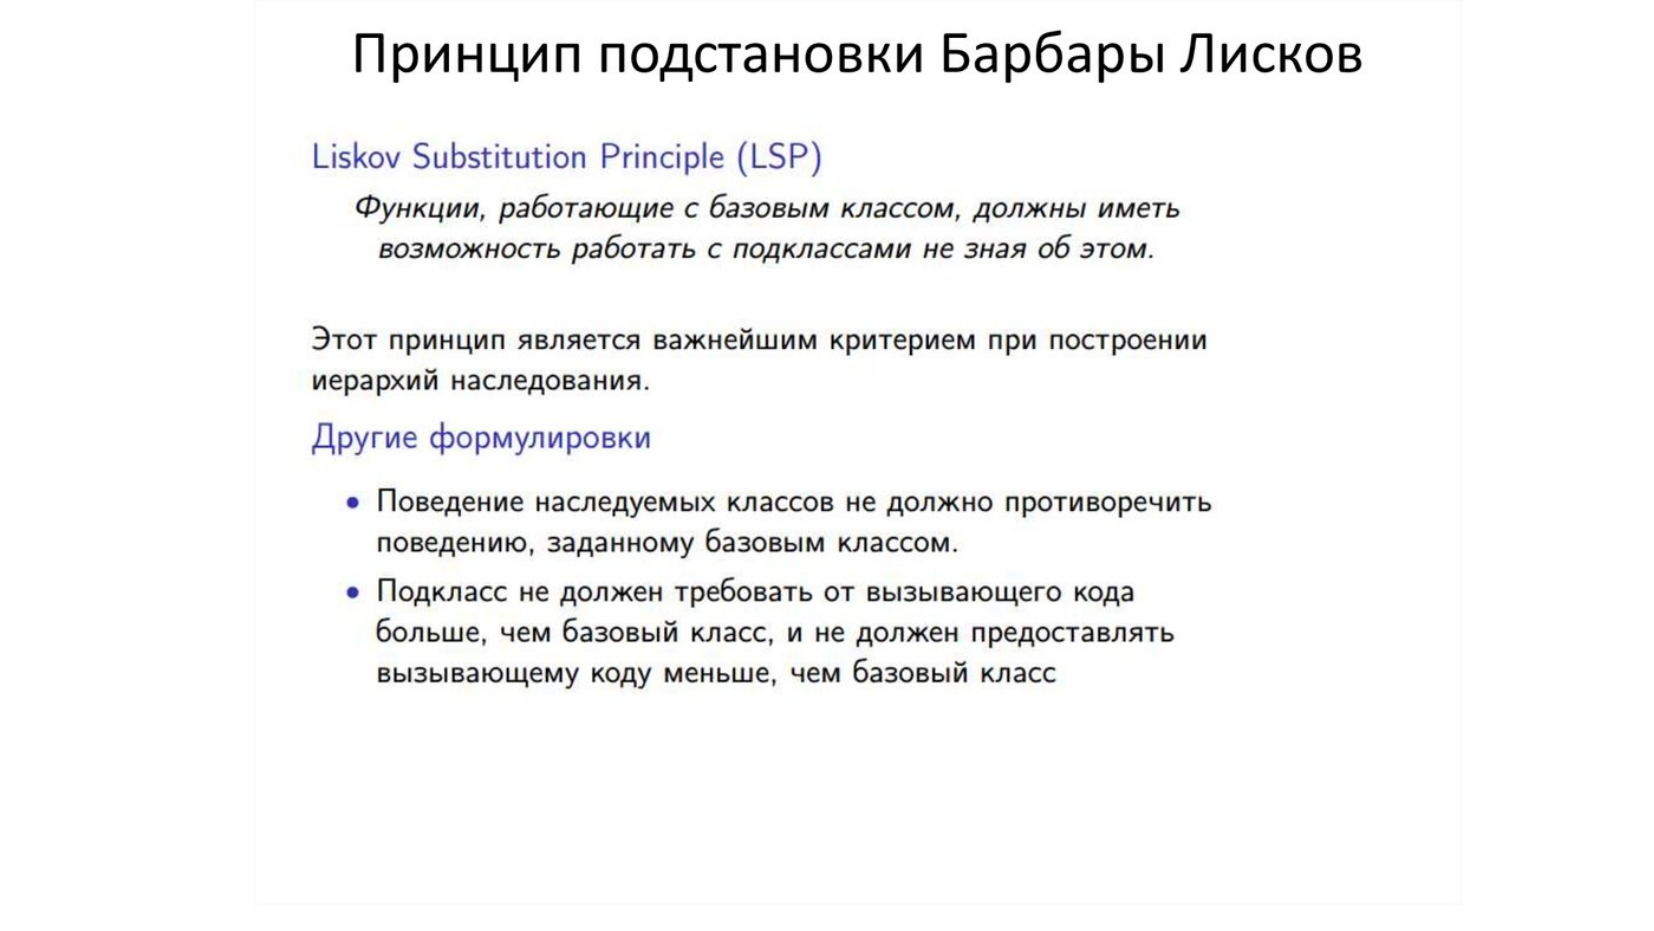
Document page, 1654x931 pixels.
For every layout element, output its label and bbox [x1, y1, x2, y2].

picture [253, 0, 1463, 906]
